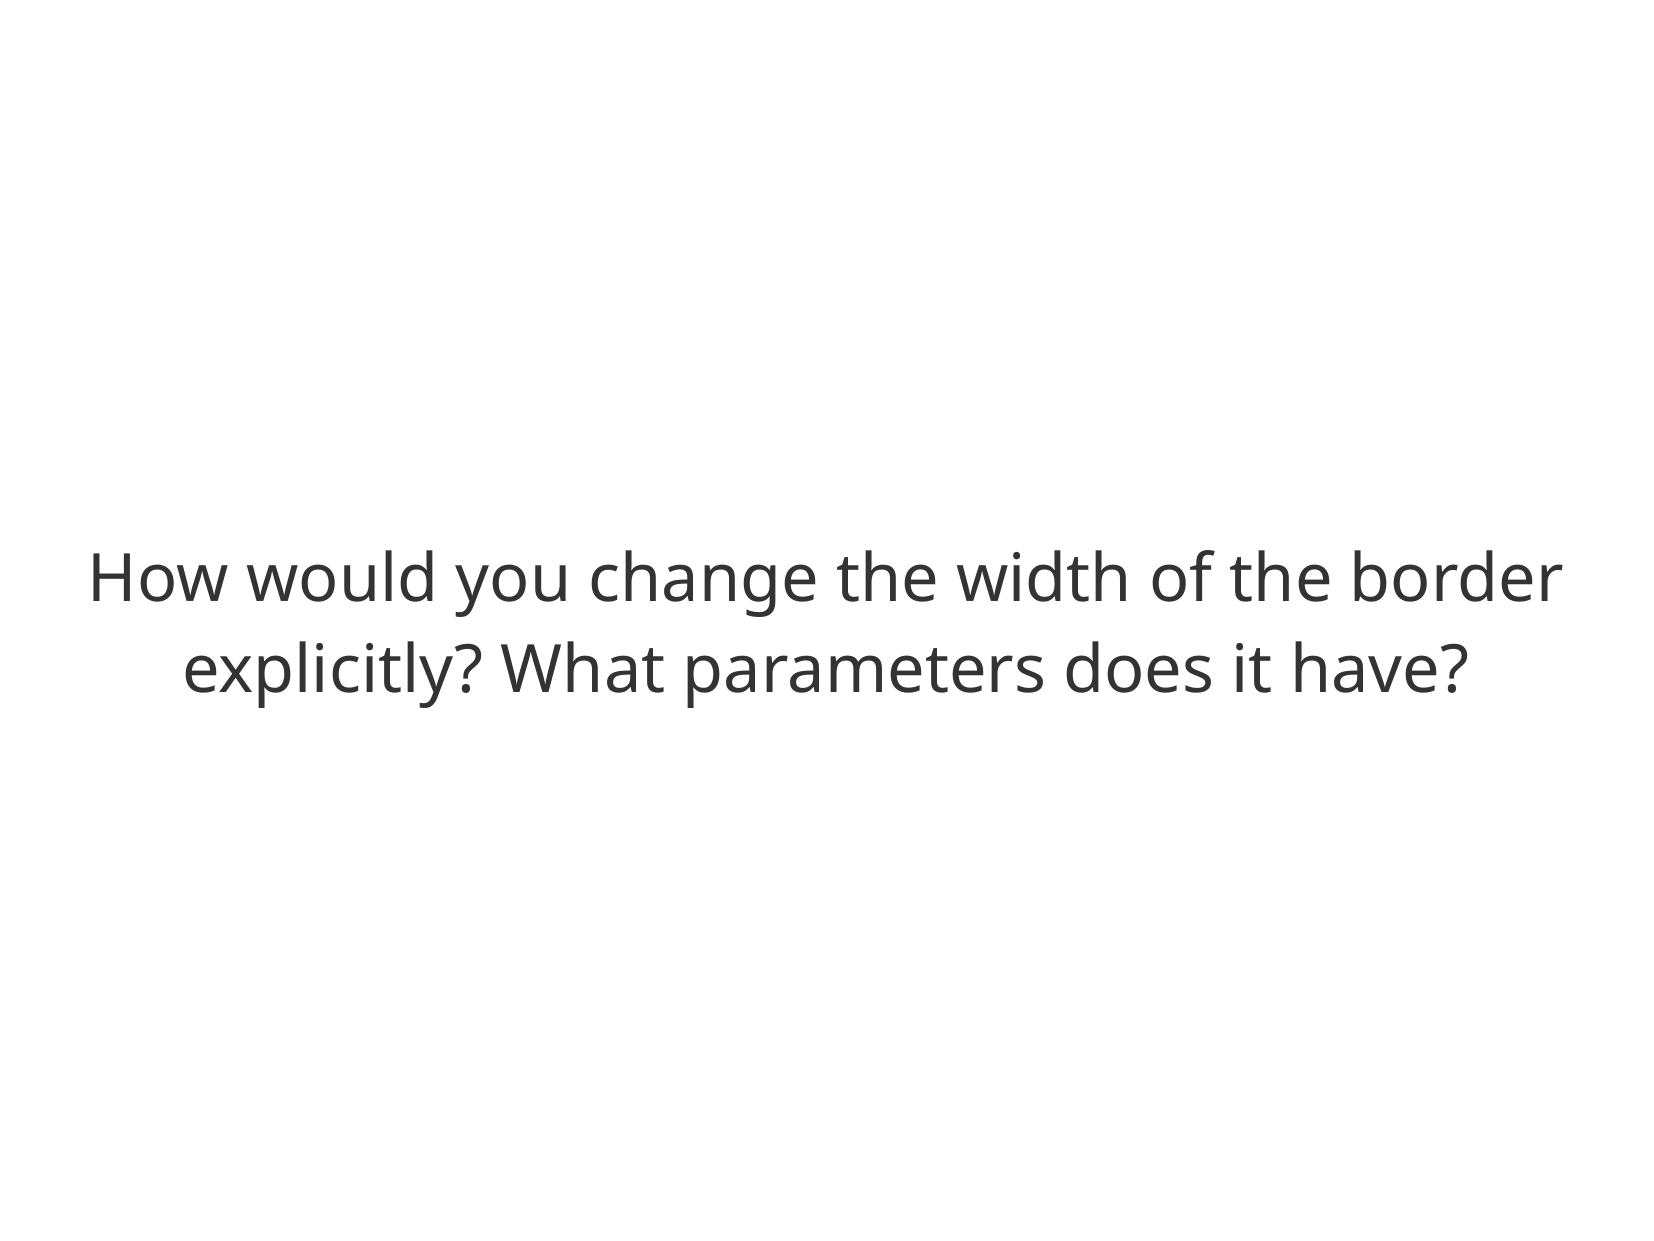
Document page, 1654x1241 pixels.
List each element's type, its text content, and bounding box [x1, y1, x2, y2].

subtitle How would you change the width of the border explicitly? What parameters does it have? [82, 49, 1571, 1193]
